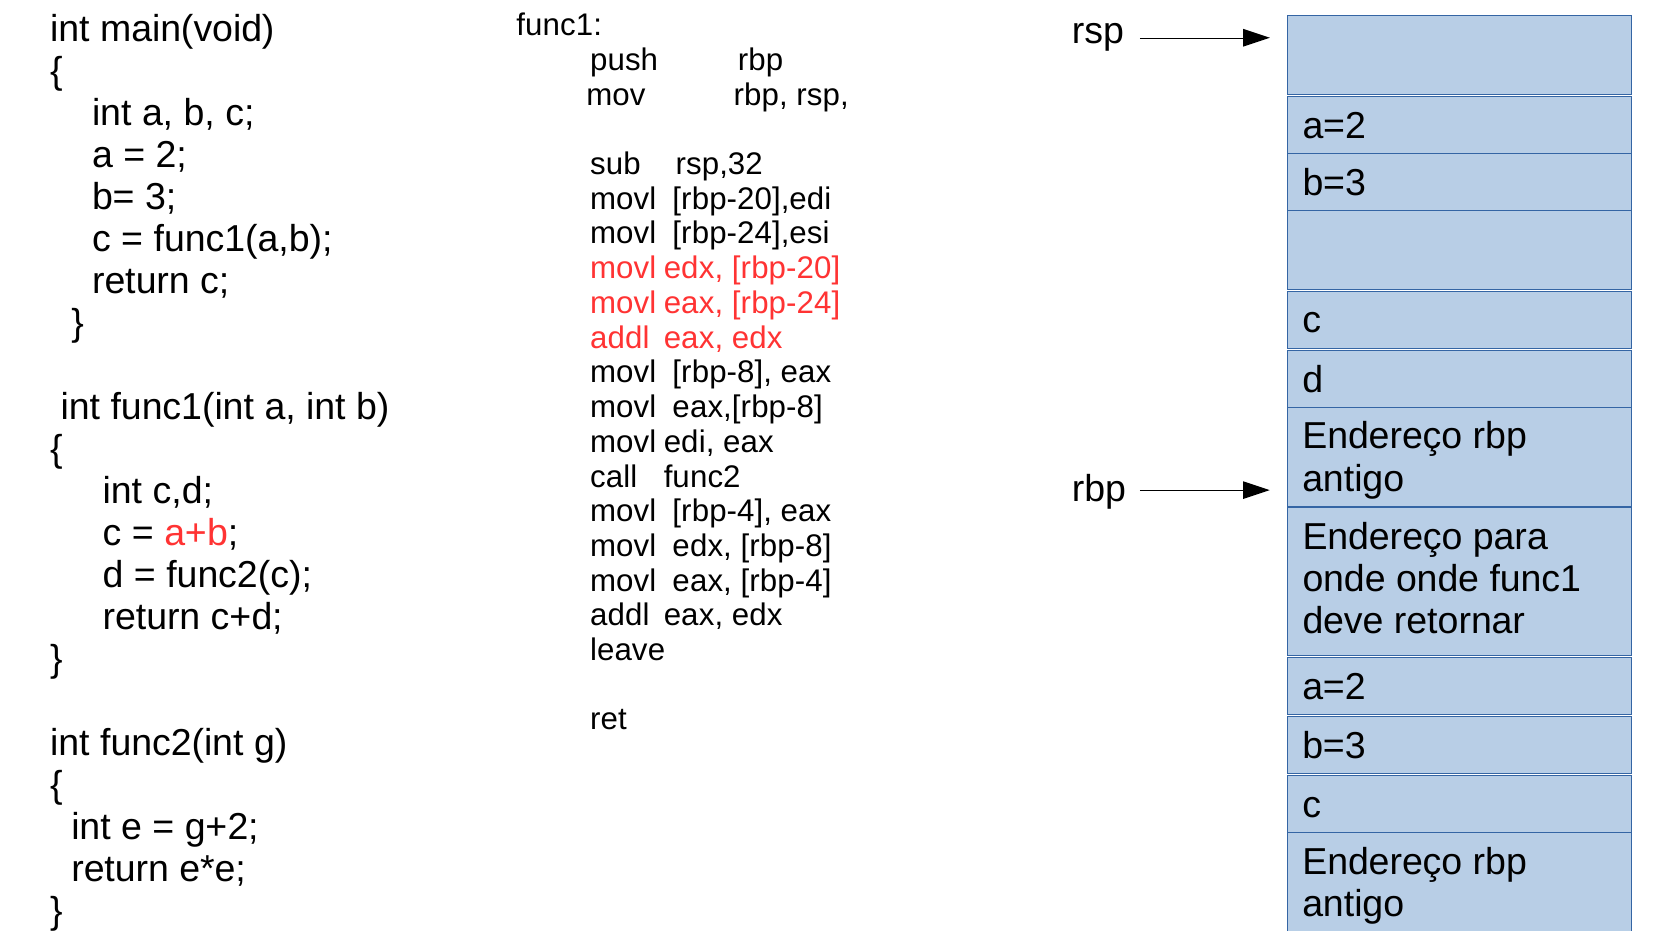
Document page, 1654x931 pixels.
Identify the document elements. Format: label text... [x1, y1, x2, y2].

text_box Endereço rbp antigo [1287, 408, 1632, 507]
text_box c [1287, 291, 1632, 349]
text_box func1: push rbp mov rbp, rsp, sub rsp,32 movl [rbp-20],edi movl [rbp-24],esi movl edx, [rbp-20] movl eax, [rbp-24] addl eax, edx movl [rbp-8], eax movl eax,[rbp-8] movl edi, eax call func2 movl [rbp-4], eax movl edx, [rbp-8] movl eax, [rbp-4] addl eax, edx leave ret [501, 0, 1010, 925]
text_box [1287, 15, 1632, 95]
text_box rbp [1057, 459, 1141, 517]
text_box a=2 [1287, 96, 1632, 154]
text_box Endereço rbp antigo [1287, 833, 1632, 931]
text_box c [1287, 775, 1632, 833]
text_box b=3 [1287, 154, 1632, 211]
text_box a=2 [1287, 657, 1632, 715]
text_box [1287, 211, 1632, 290]
text_box int main(void) { int a, b, c; a = 2; b= 3; c = func1(a,b); return c; } int func1(int a, int b) { int c,d; c = a+b; d = func2(c); return c+d; } int func2(int g) { int e = g+2; return e*e; } [35, 0, 449, 931]
text_box d [1287, 350, 1632, 408]
text_box Endereço para onde onde func1 deve retornar [1287, 507, 1632, 656]
text_box b=3 [1287, 716, 1632, 774]
text_box rsp [1057, 2, 1139, 60]
